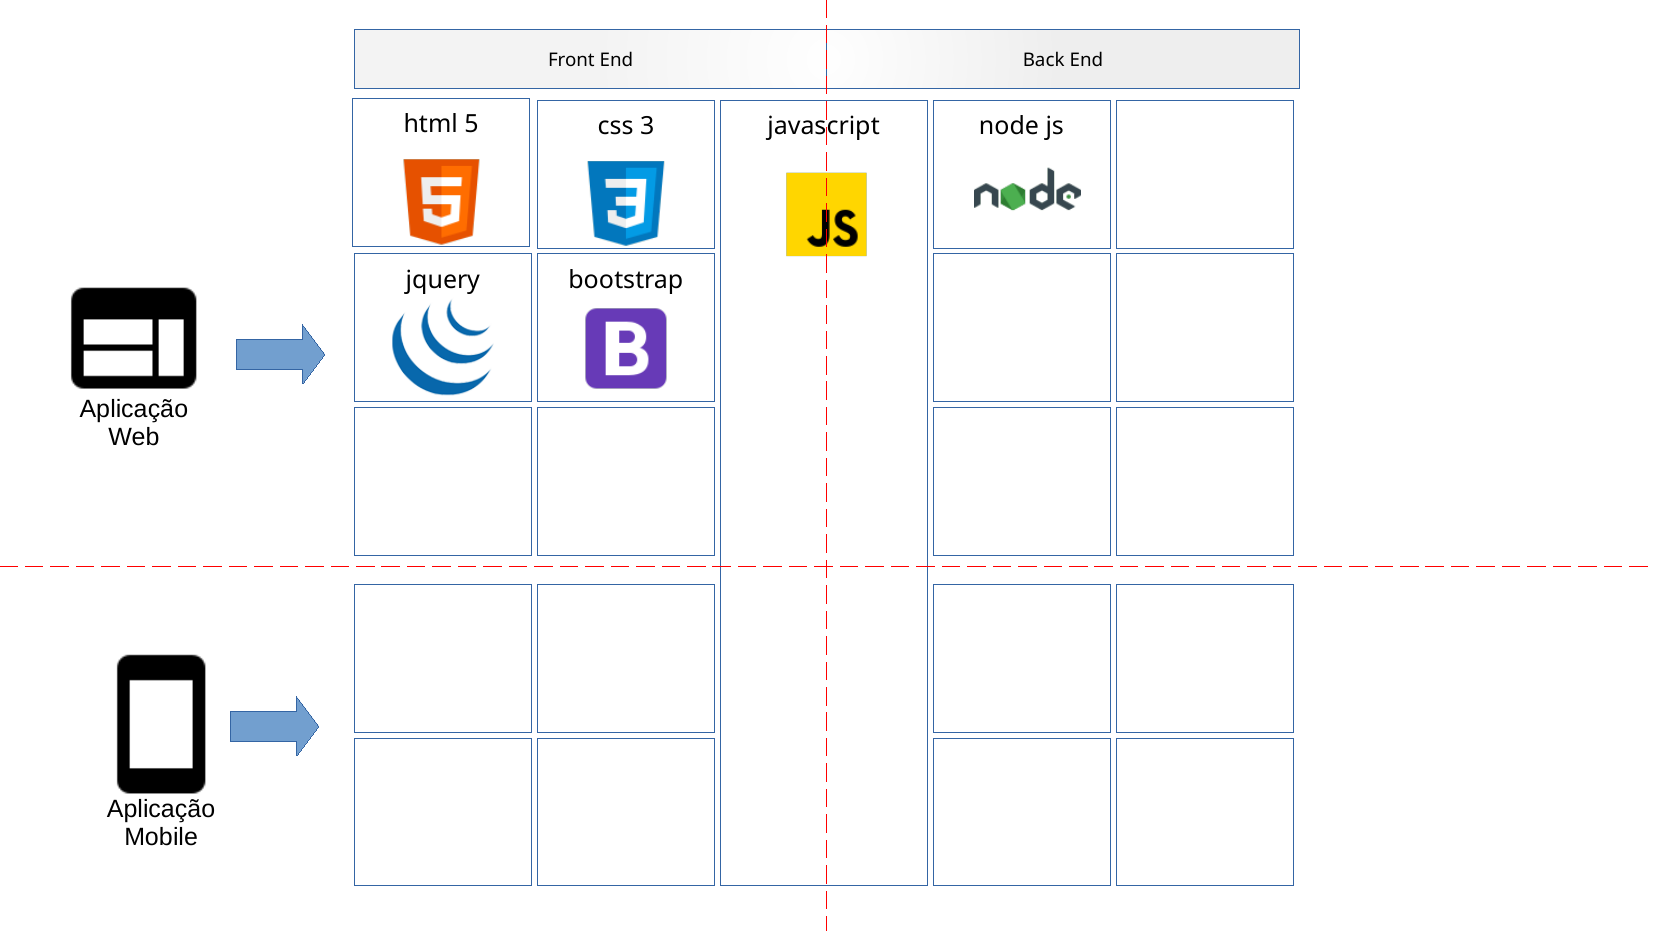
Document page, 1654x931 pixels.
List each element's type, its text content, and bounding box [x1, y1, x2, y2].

picture [388, 148, 495, 253]
picture [773, 159, 880, 270]
text_box css 3 [537, 100, 715, 249]
picture [389, 295, 497, 402]
picture [59, 263, 209, 414]
text_box jquery [354, 253, 532, 402]
text_box javascript [720, 100, 928, 886]
picture [572, 295, 680, 402]
text_box [230, 696, 319, 756]
picture [572, 150, 680, 253]
text_box Front End [354, 29, 826, 89]
picture [974, 141, 1081, 249]
text_box bootstrap [537, 253, 715, 402]
text_box Back End [826, 29, 1300, 89]
text_box html 5 [352, 98, 530, 247]
text_box node js [933, 100, 1111, 249]
picture [86, 649, 237, 800]
text_box [236, 324, 325, 384]
